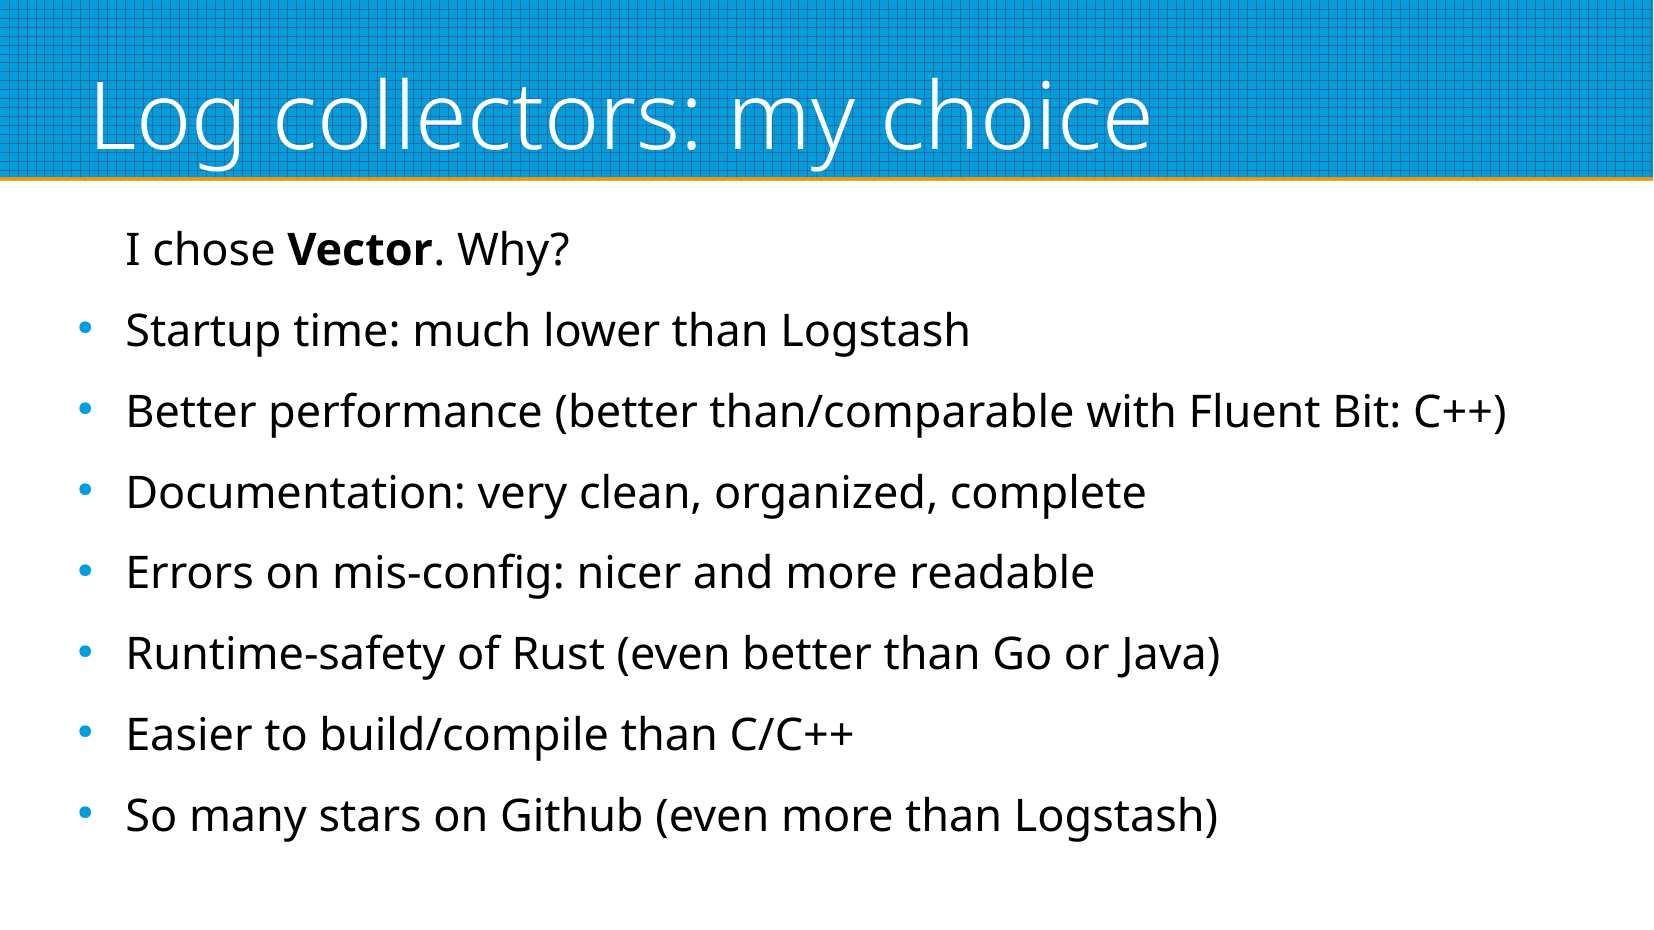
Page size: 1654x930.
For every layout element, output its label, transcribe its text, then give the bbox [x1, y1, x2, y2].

list I chose Vector. Why? Startup time: much lower than Logstash Better performance (better than/comparable with Fluent Bit: C++) Documentation: very clean, organized, complete Errors on mis-config: nicer and more readable Runtime-safety of Rust (even better than Go or Java) Easier to build/compile than C/C++ So many stars on Github (even more than Logstash) [61, 217, 1538, 851]
title Log collectors: my choice [88, 14, 1565, 178]
